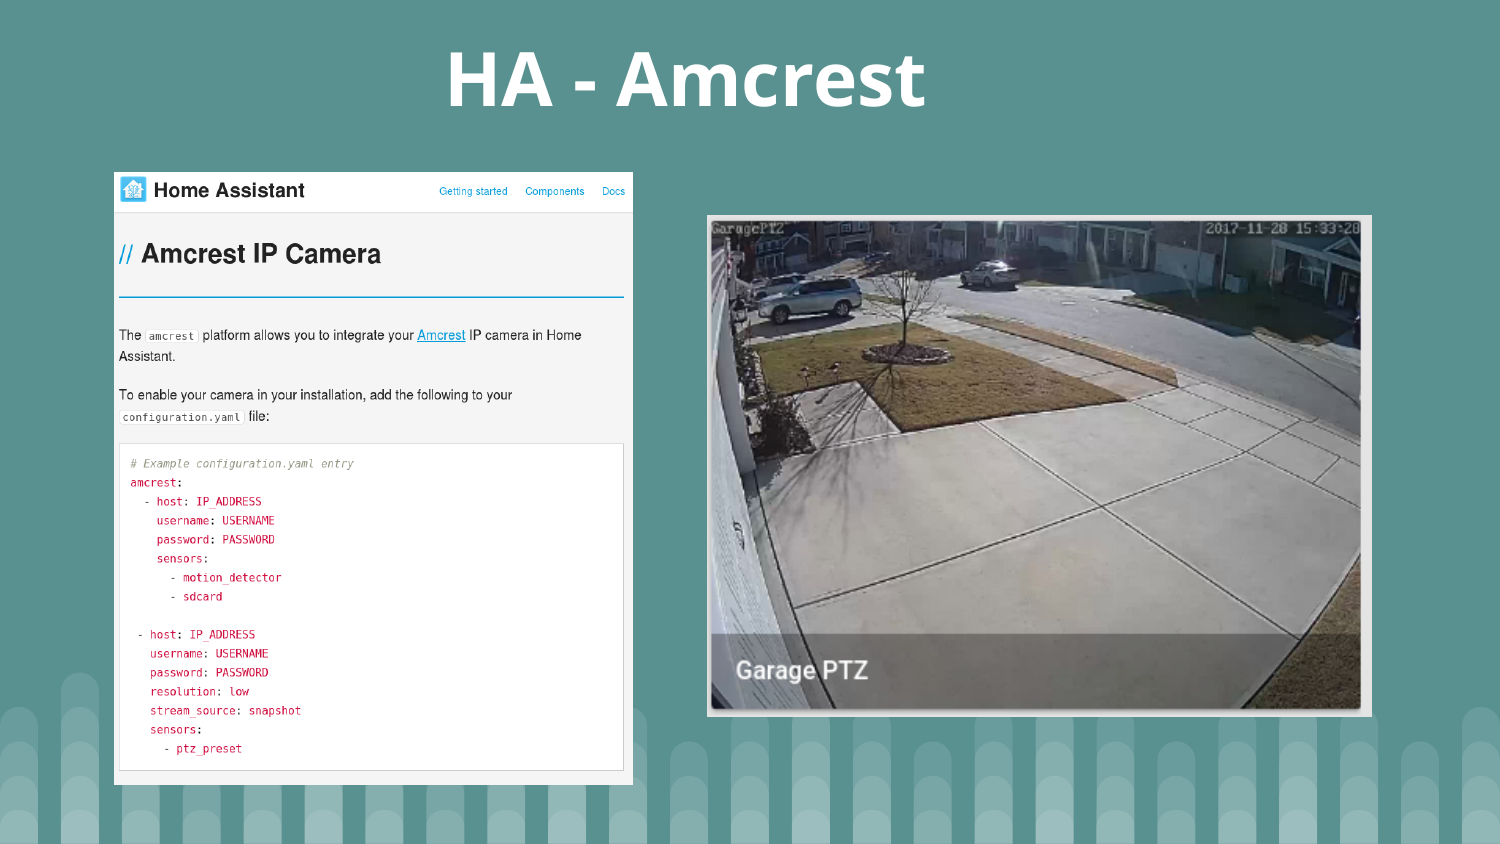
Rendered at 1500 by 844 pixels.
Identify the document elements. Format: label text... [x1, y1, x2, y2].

picture [114, 172, 633, 785]
title HA - Amcrest [429, 40, 1198, 202]
picture [707, 215, 1372, 717]
